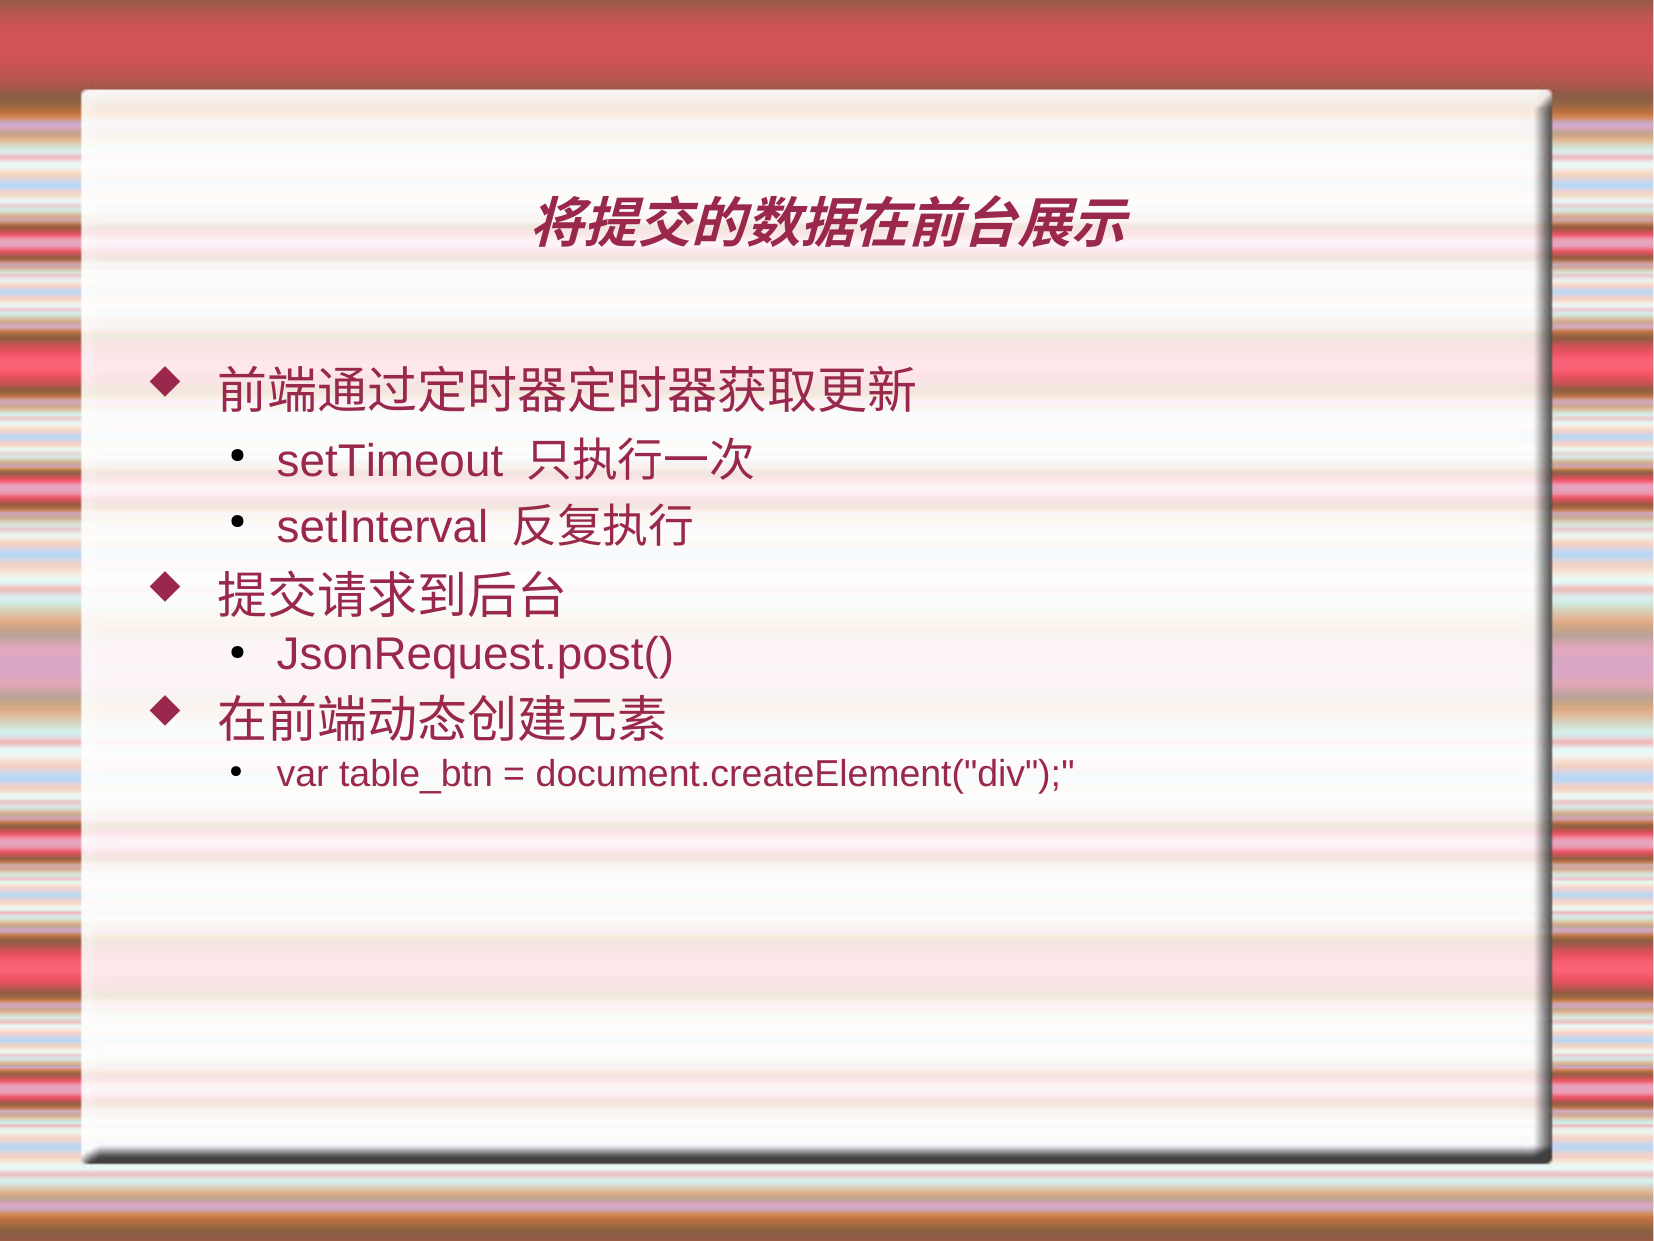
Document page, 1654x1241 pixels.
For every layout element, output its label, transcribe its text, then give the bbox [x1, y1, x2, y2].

picture [0, 0, 1654, 1241]
title 将提交的数据在前台展示 [121, 114, 1534, 322]
list 前端通过定时器定时器获取更新 setTimeout 只执行一次 setInterval 反复执行 提交请求到后台 JsonRequest.post() 在前端动态创建元素 var table_btn = document.createElement("div");" [134, 350, 1516, 1132]
